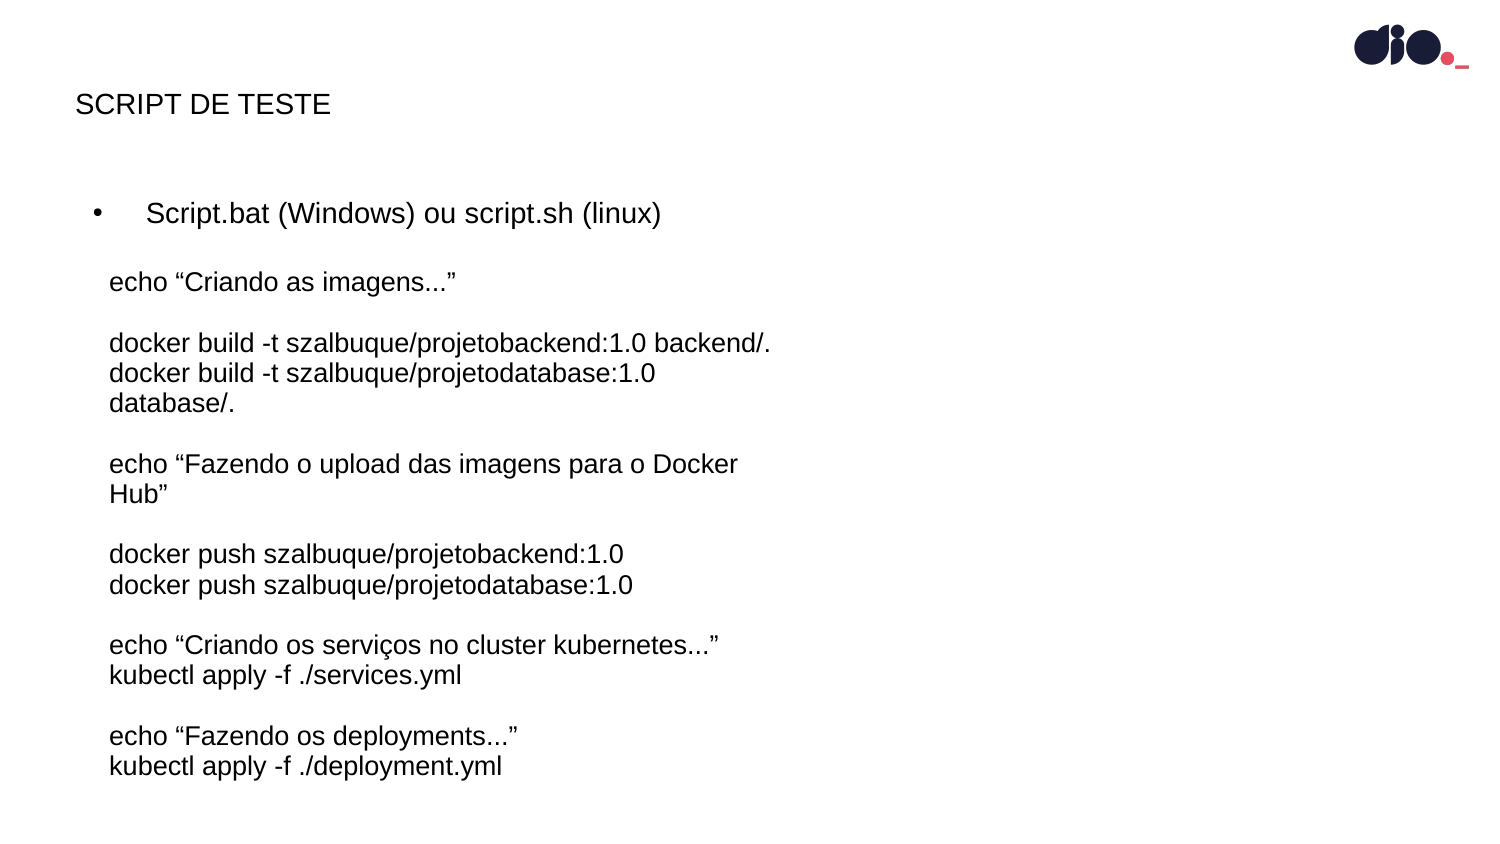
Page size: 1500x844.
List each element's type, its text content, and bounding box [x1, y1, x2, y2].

picture [1339, 15, 1479, 78]
list Script.bat (Windows) ou script.sh (linux) [75, 197, 1425, 272]
text_box echo “Criando as imagens...” docker build -t szalbuque/projetobackend:1.0 backend/. docker build -t szalbuque/projetodatabase:1.0 database/. echo “Fazendo o upload das imagens para o Docker Hub” docker push szalbuque/projetobackend:1.0 docker push szalbuque/projetodatabase:1.0 echo “Criando os serviços no cluster kubernetes...” kubectl apply -f ./services.yml echo “Fazendo os deployments...” kubectl apply -f ./deployment.yml [94, 259, 804, 789]
title SCRIPT DE TESTE [75, 33, 1425, 175]
